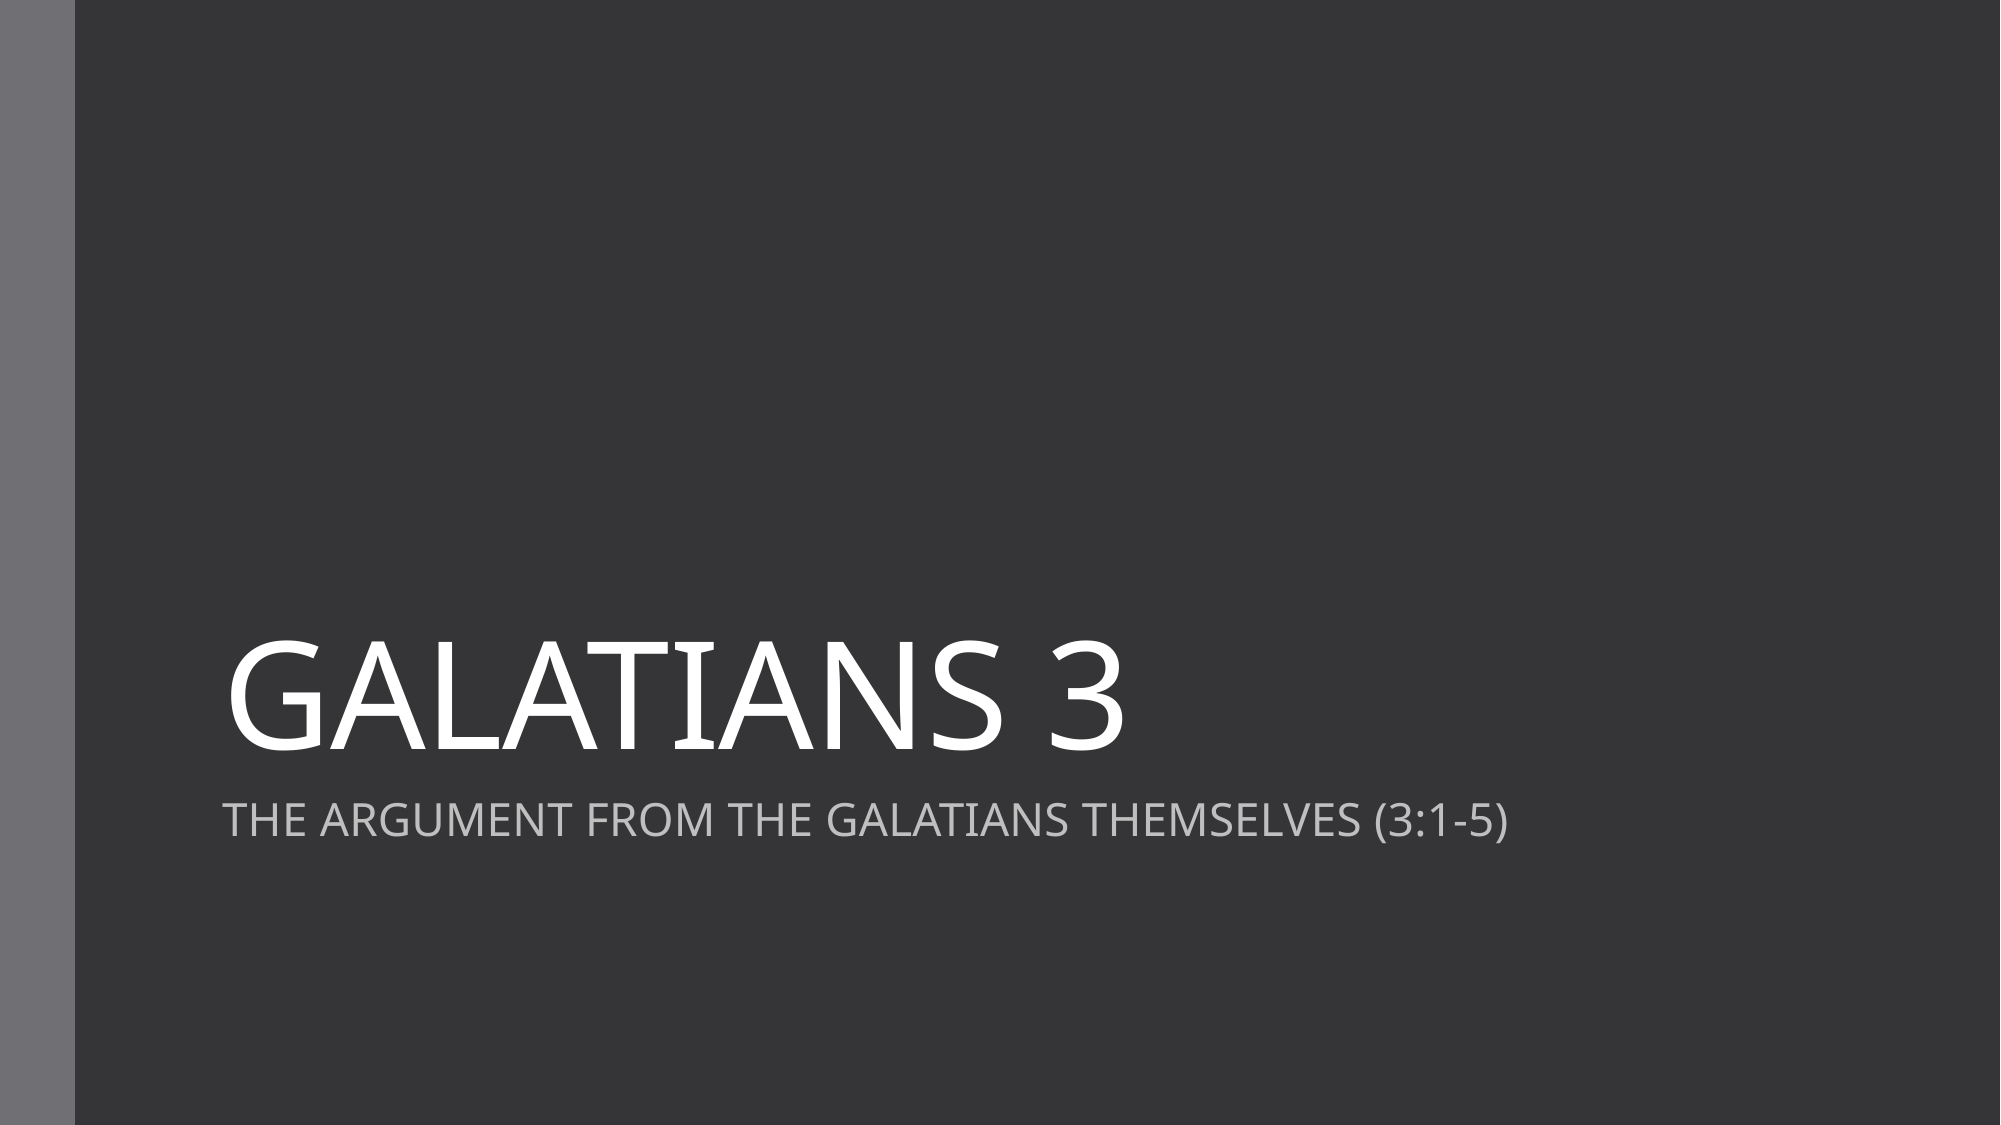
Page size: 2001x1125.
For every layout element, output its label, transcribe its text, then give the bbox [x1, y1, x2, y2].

title GALATIANS 3 [206, 124, 1752, 787]
subtitle THE ARGUMENT FROM THE GALATIANS THEMSELVES (3:1-5) [206, 787, 1752, 1066]
